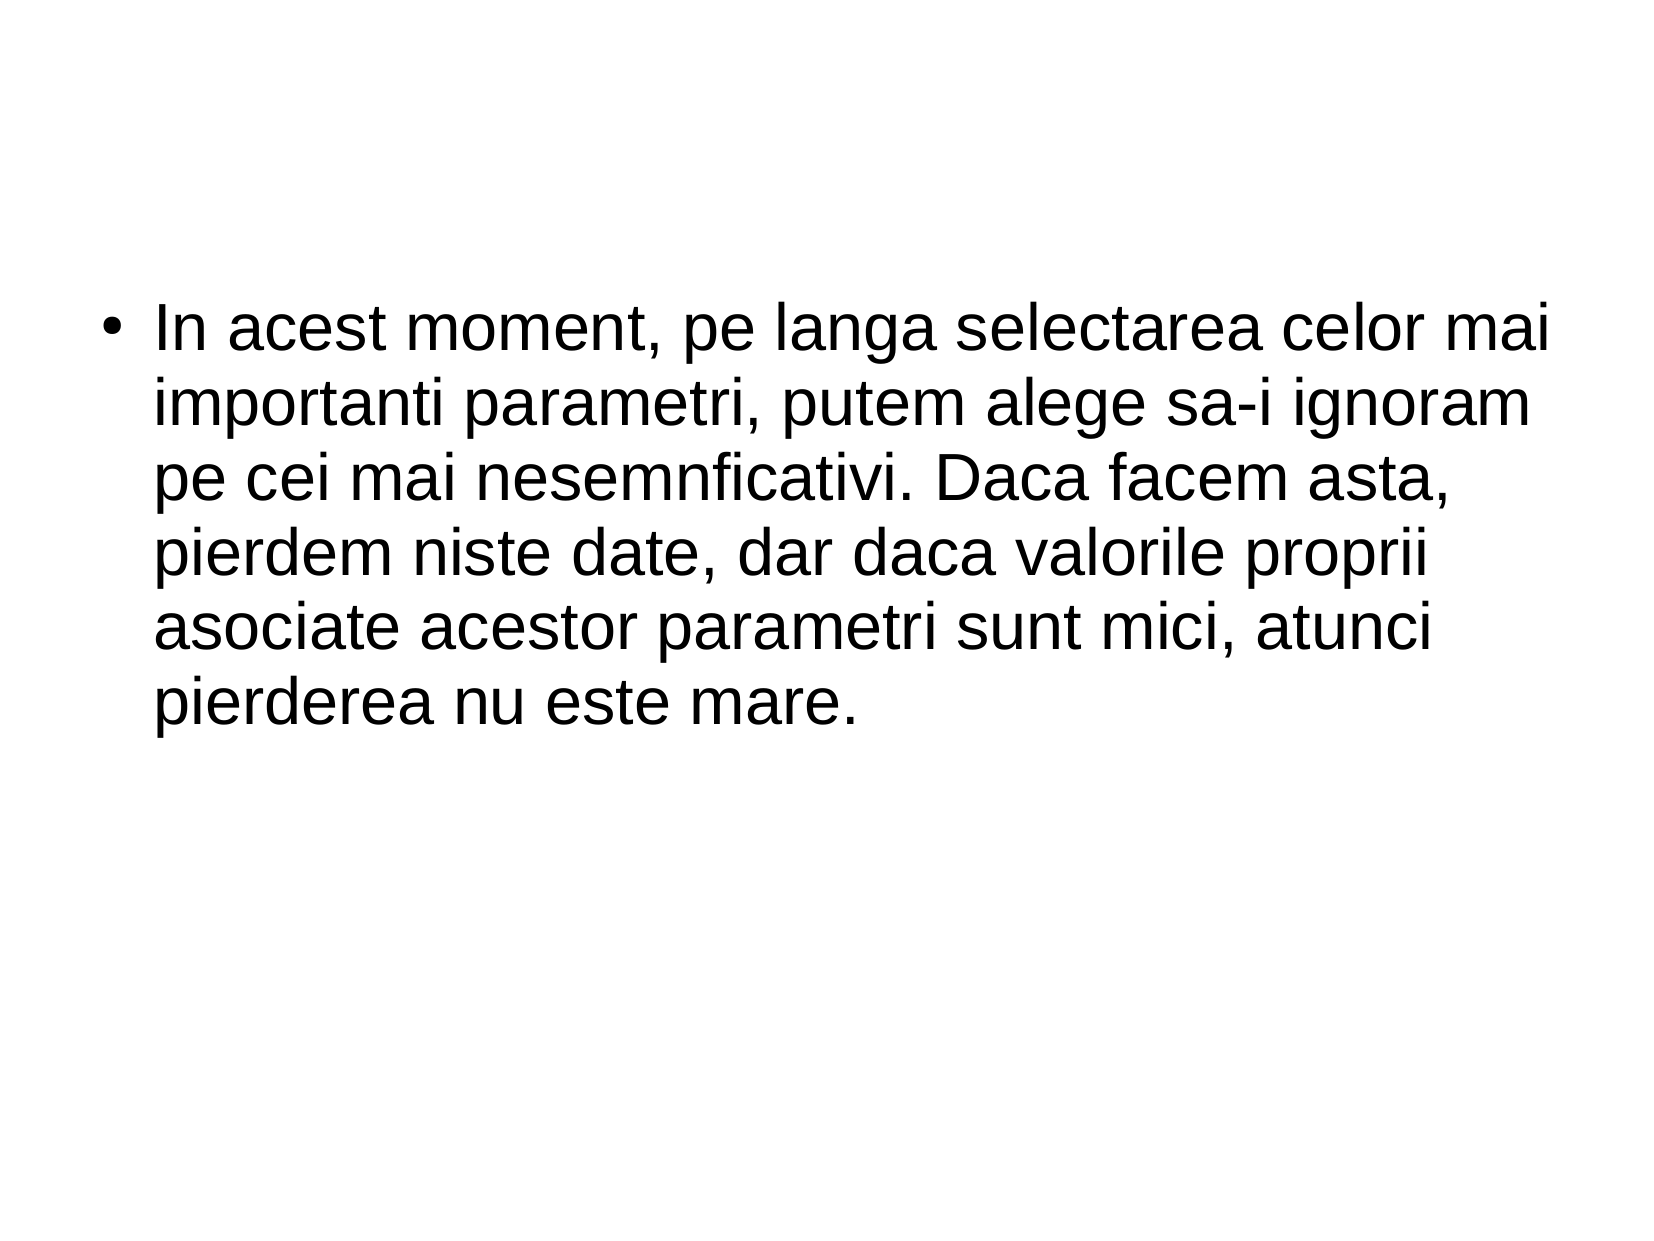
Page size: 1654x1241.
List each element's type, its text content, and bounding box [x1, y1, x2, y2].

list In acest moment, pe langa selectarea celor mai importanti parametri, putem alege sa-i ignoram pe cei mai nesemnficativi. Daca facem asta, pierdem niste date, dar daca valorile proprii asociate acestor parametri sunt mici, atunci pierderea nu este mare. [82, 290, 1571, 1010]
